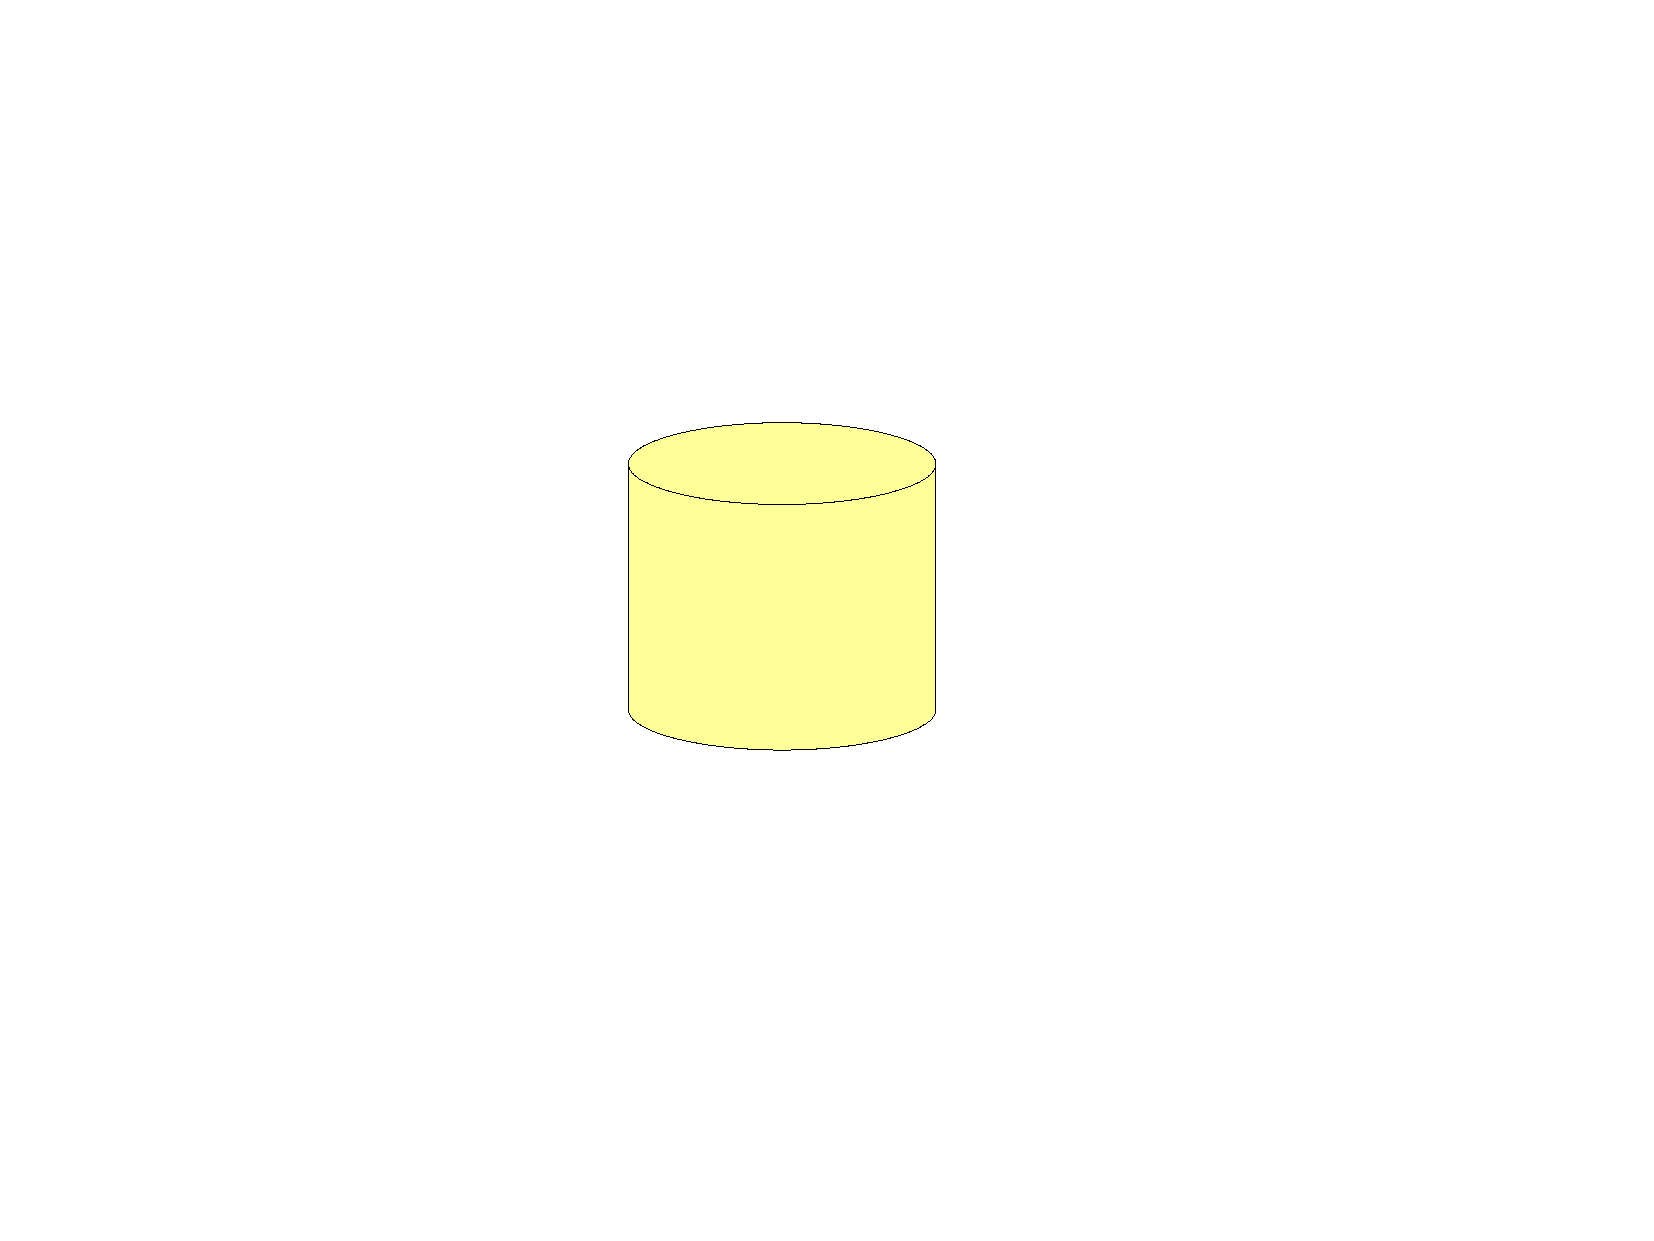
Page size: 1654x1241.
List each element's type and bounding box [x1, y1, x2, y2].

text_box [628, 422, 936, 751]
